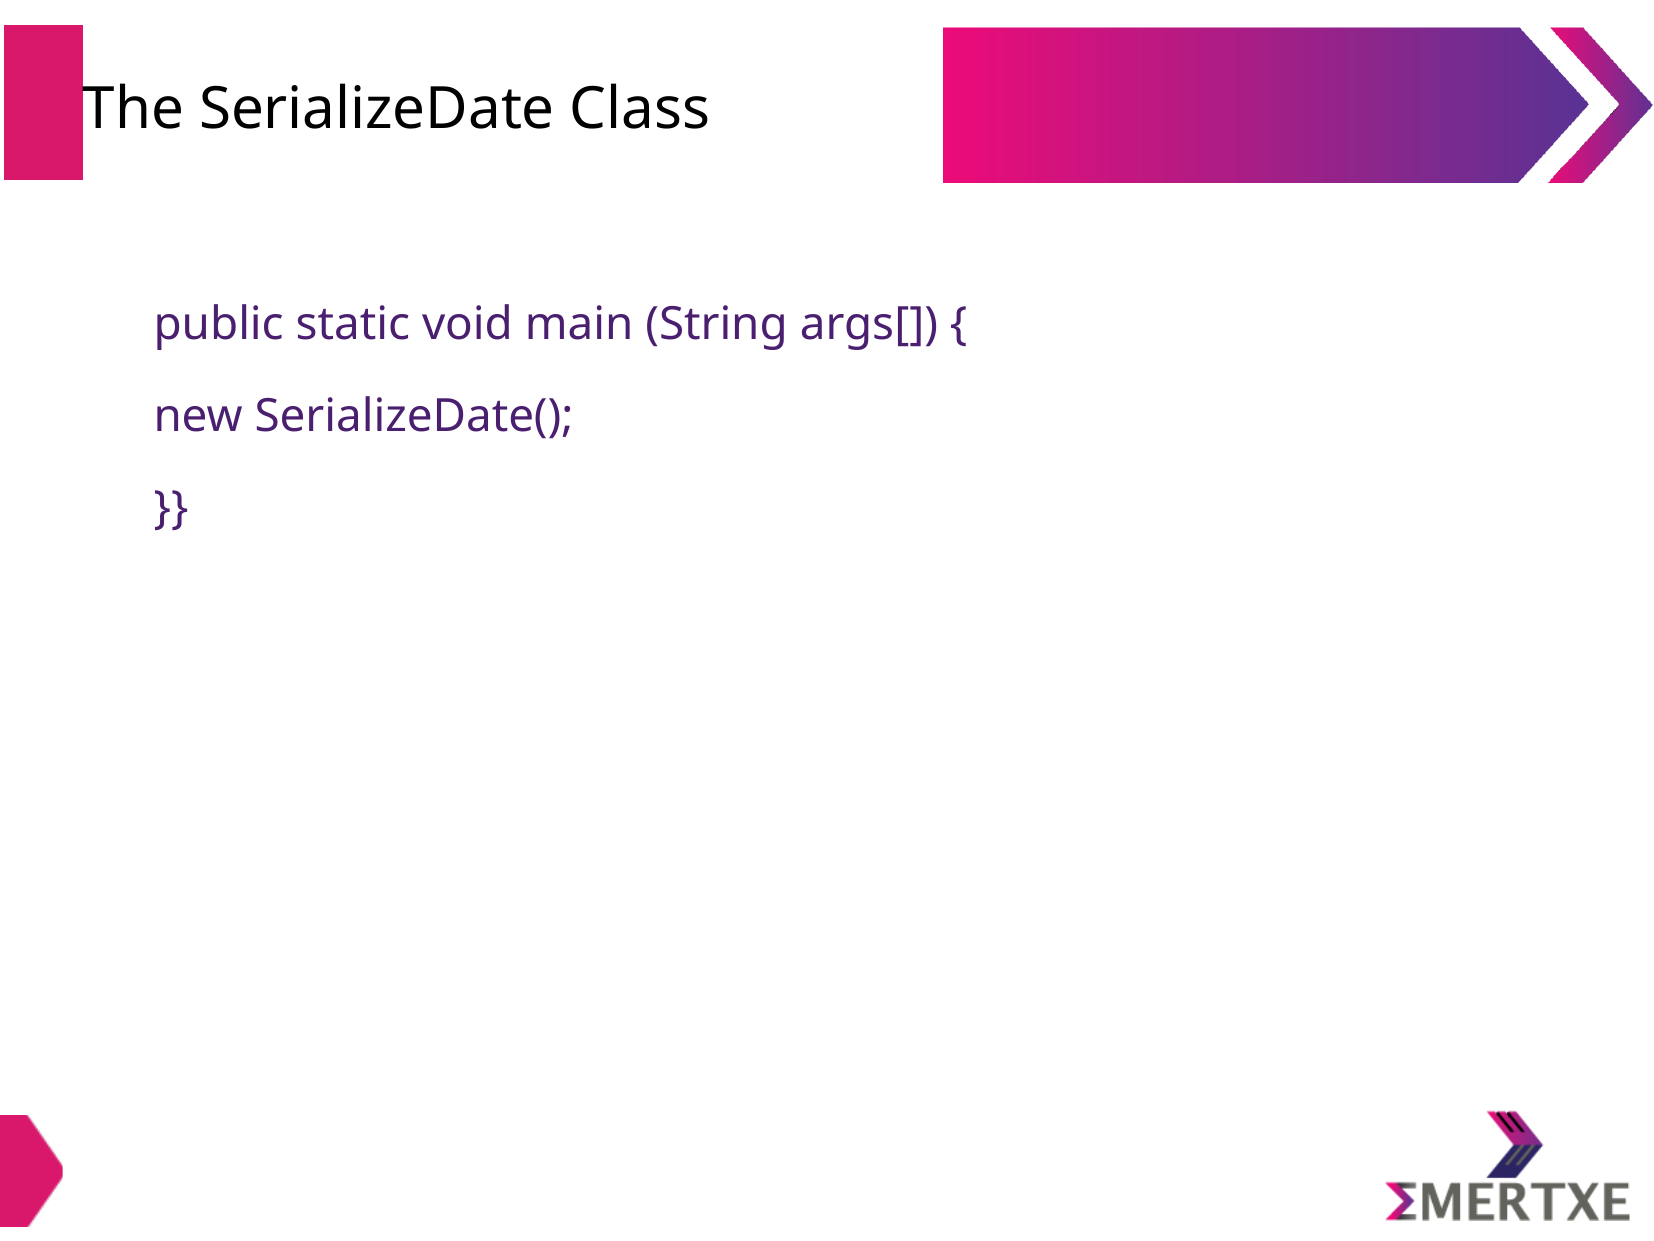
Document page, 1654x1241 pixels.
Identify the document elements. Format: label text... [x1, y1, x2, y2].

picture [1385, 1107, 1631, 1221]
picture [1571, 27, 1653, 183]
title The SerializeDate Class [82, 2, 1571, 210]
list public static void main (String args[]) { new SerializeDate(); }} [82, 290, 1571, 1010]
